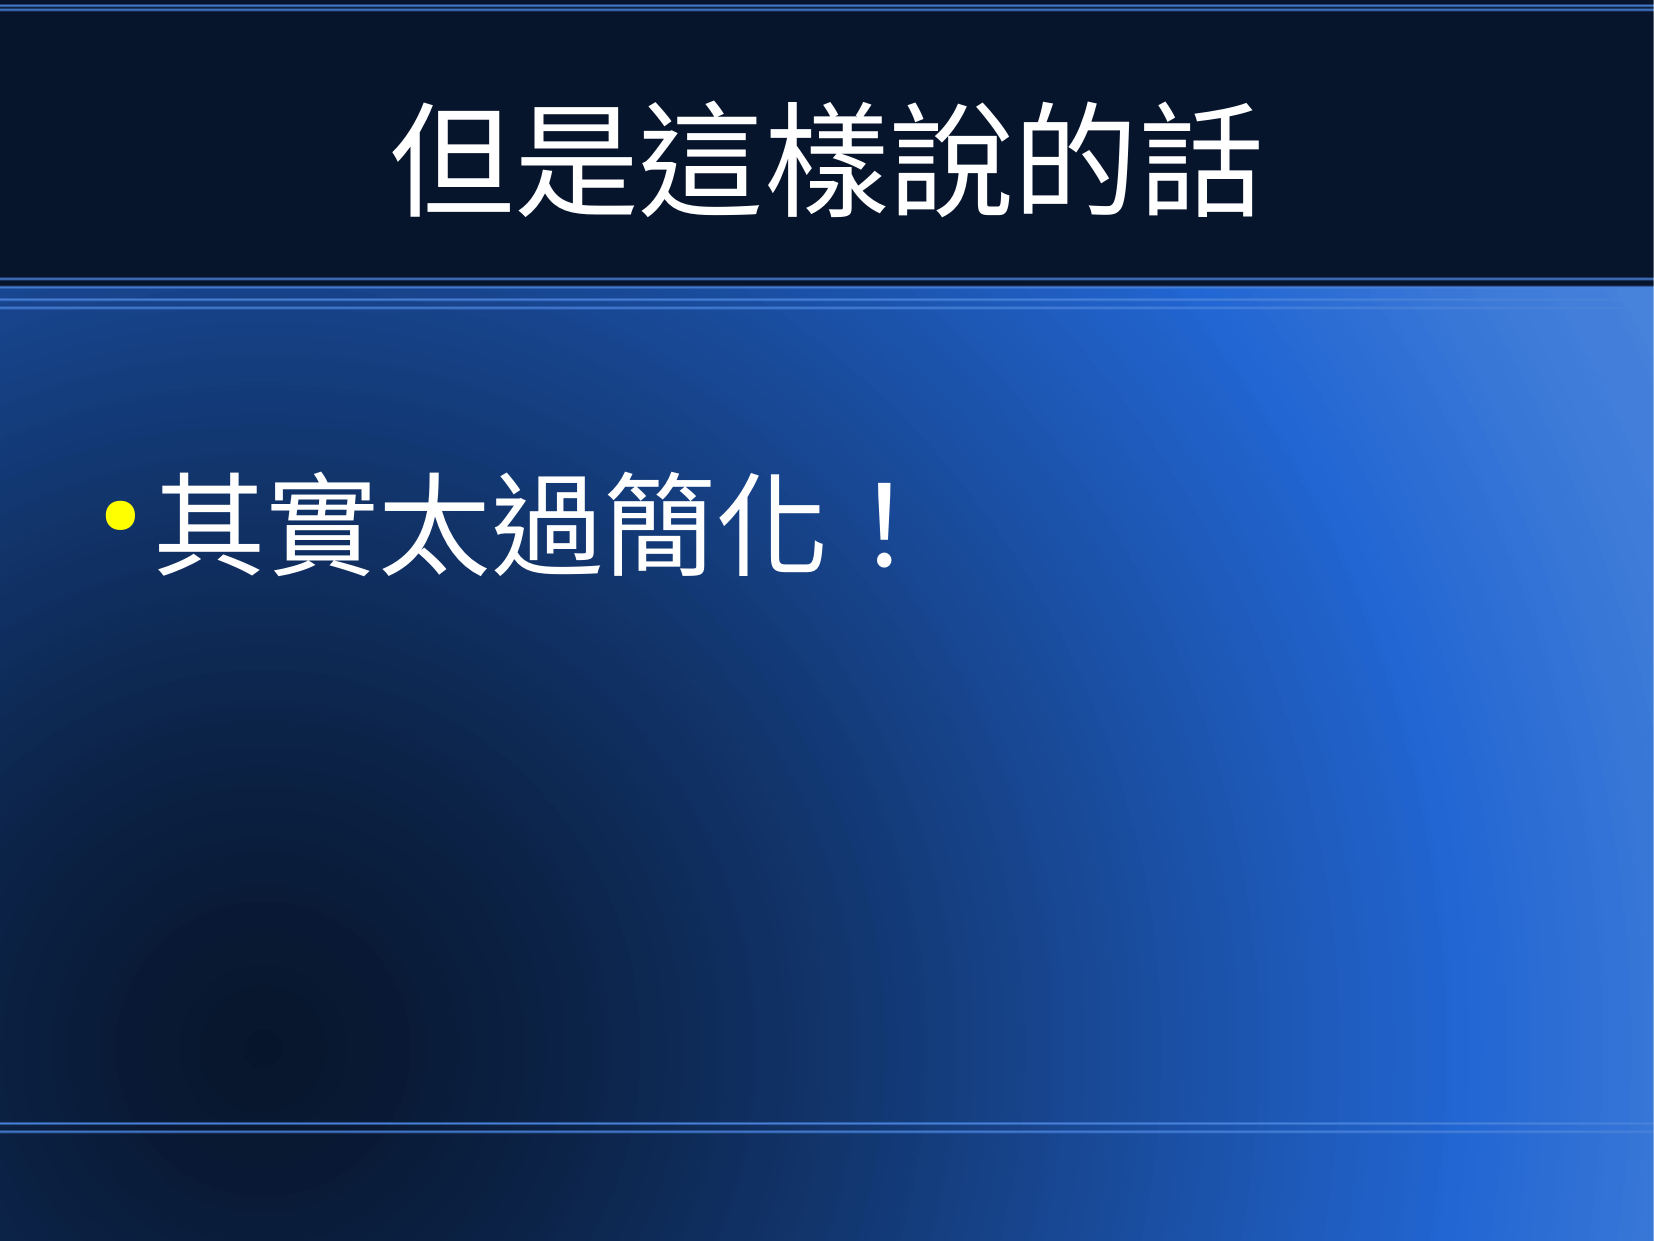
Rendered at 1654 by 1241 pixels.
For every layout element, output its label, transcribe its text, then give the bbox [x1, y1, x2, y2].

picture [0, 0, 1654, 1241]
list 其實太過簡化！ [82, 355, 1571, 1241]
title 但是這樣說的話 [82, 49, 1571, 257]
